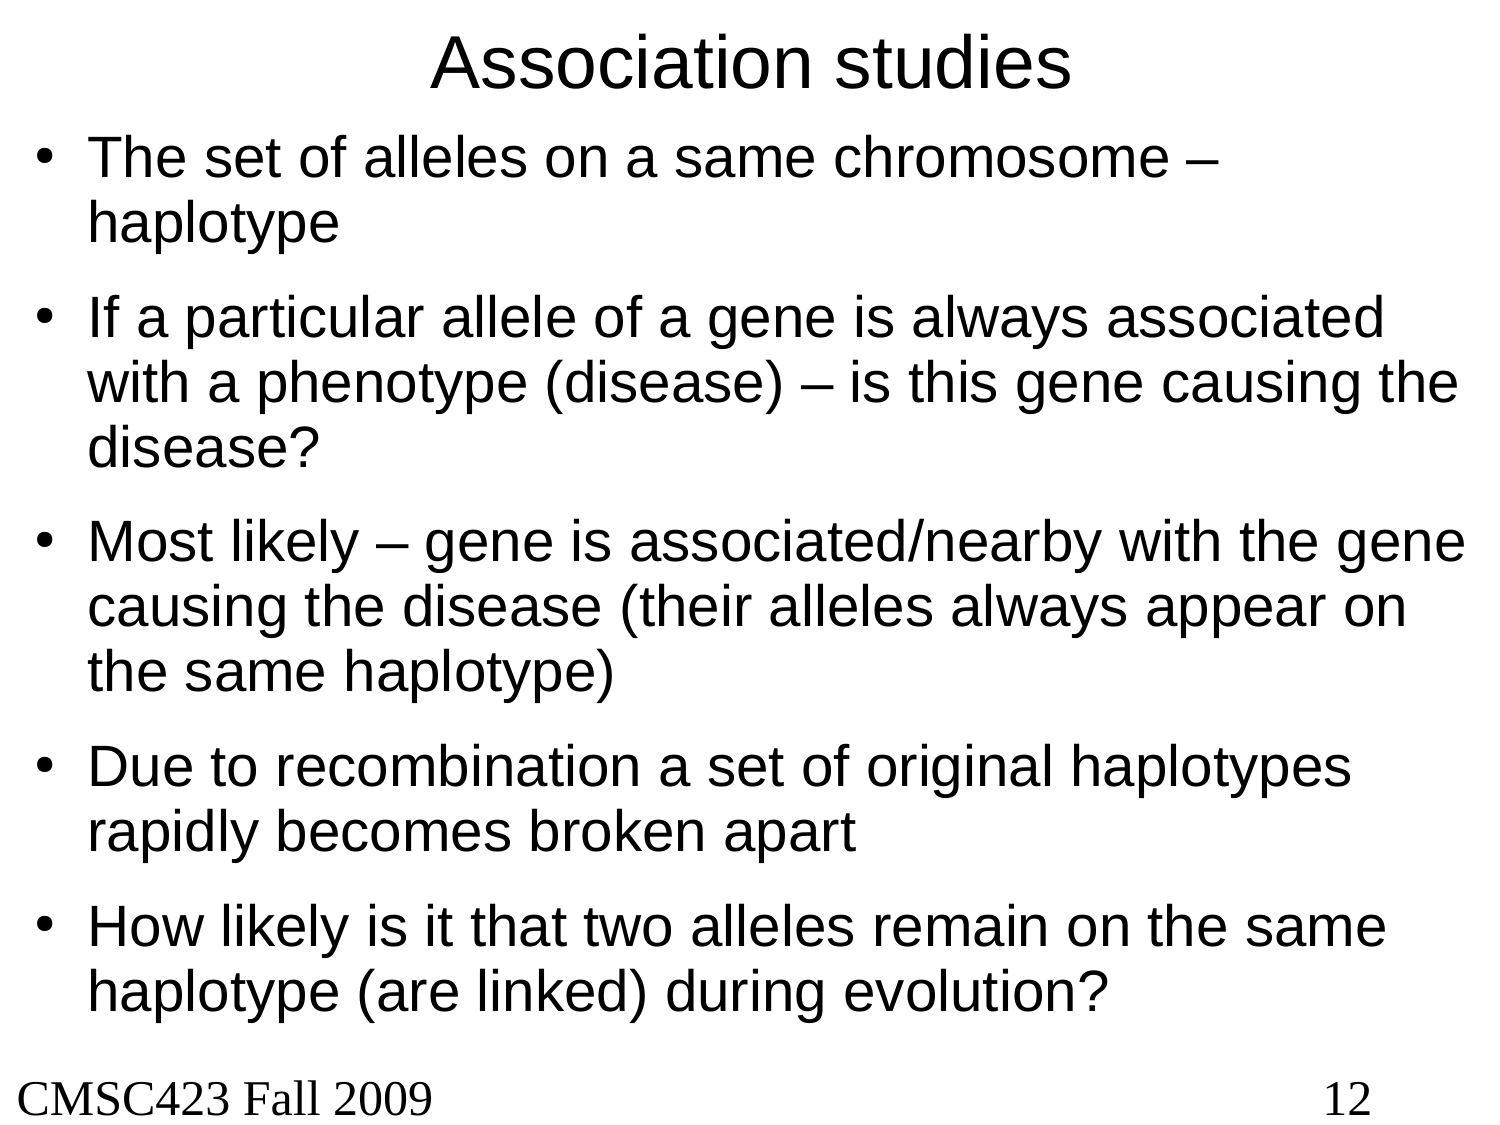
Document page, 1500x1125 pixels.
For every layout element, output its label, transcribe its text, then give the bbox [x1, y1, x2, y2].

title Association studies [19, 9, 1485, 116]
list The set of alleles on a same chromosome – haplotype If a particular allele of a gene is always associated with a phenotype (disease) – is this gene causing the disease? Most likely – gene is associated/nearby with the gene causing the disease (their alleles always appear on the same haplotype) Due to recombination a set of original haplotypes rapidly becomes broken apart How likely is it that two alleles remain on the same haplotype (are linked) during evolution? [16, 124, 1485, 1072]
